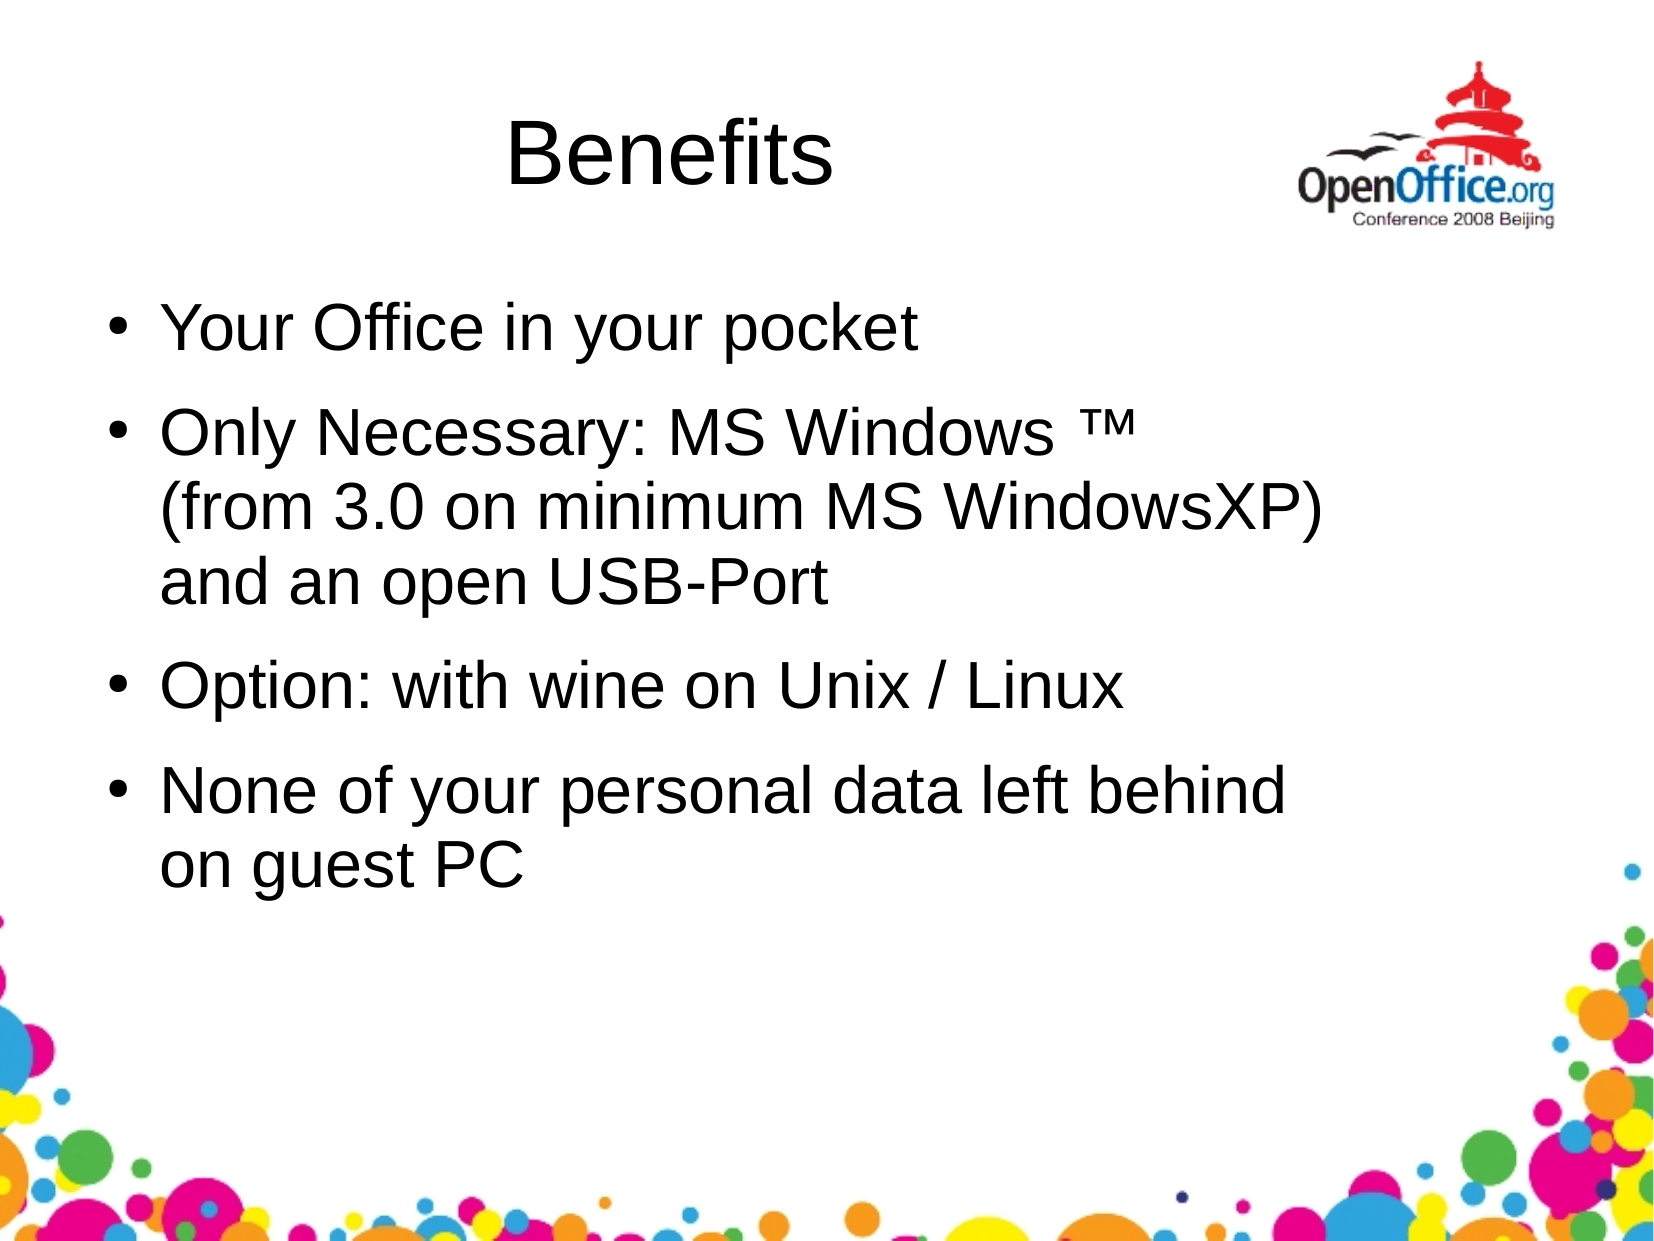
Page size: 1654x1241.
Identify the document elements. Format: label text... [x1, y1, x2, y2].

list Your Office in your pocket Only Necessary: MS Windows ™ (from 3.0 on minimum MS WindowsXP) and an open USB-Port Option: with wine on Unix / Linux None of your personal data left behind on guest PC [88, 290, 1577, 1094]
title Benefits [82, 56, 1258, 250]
picture [1285, 51, 1569, 250]
picture [0, 810, 1654, 1241]
